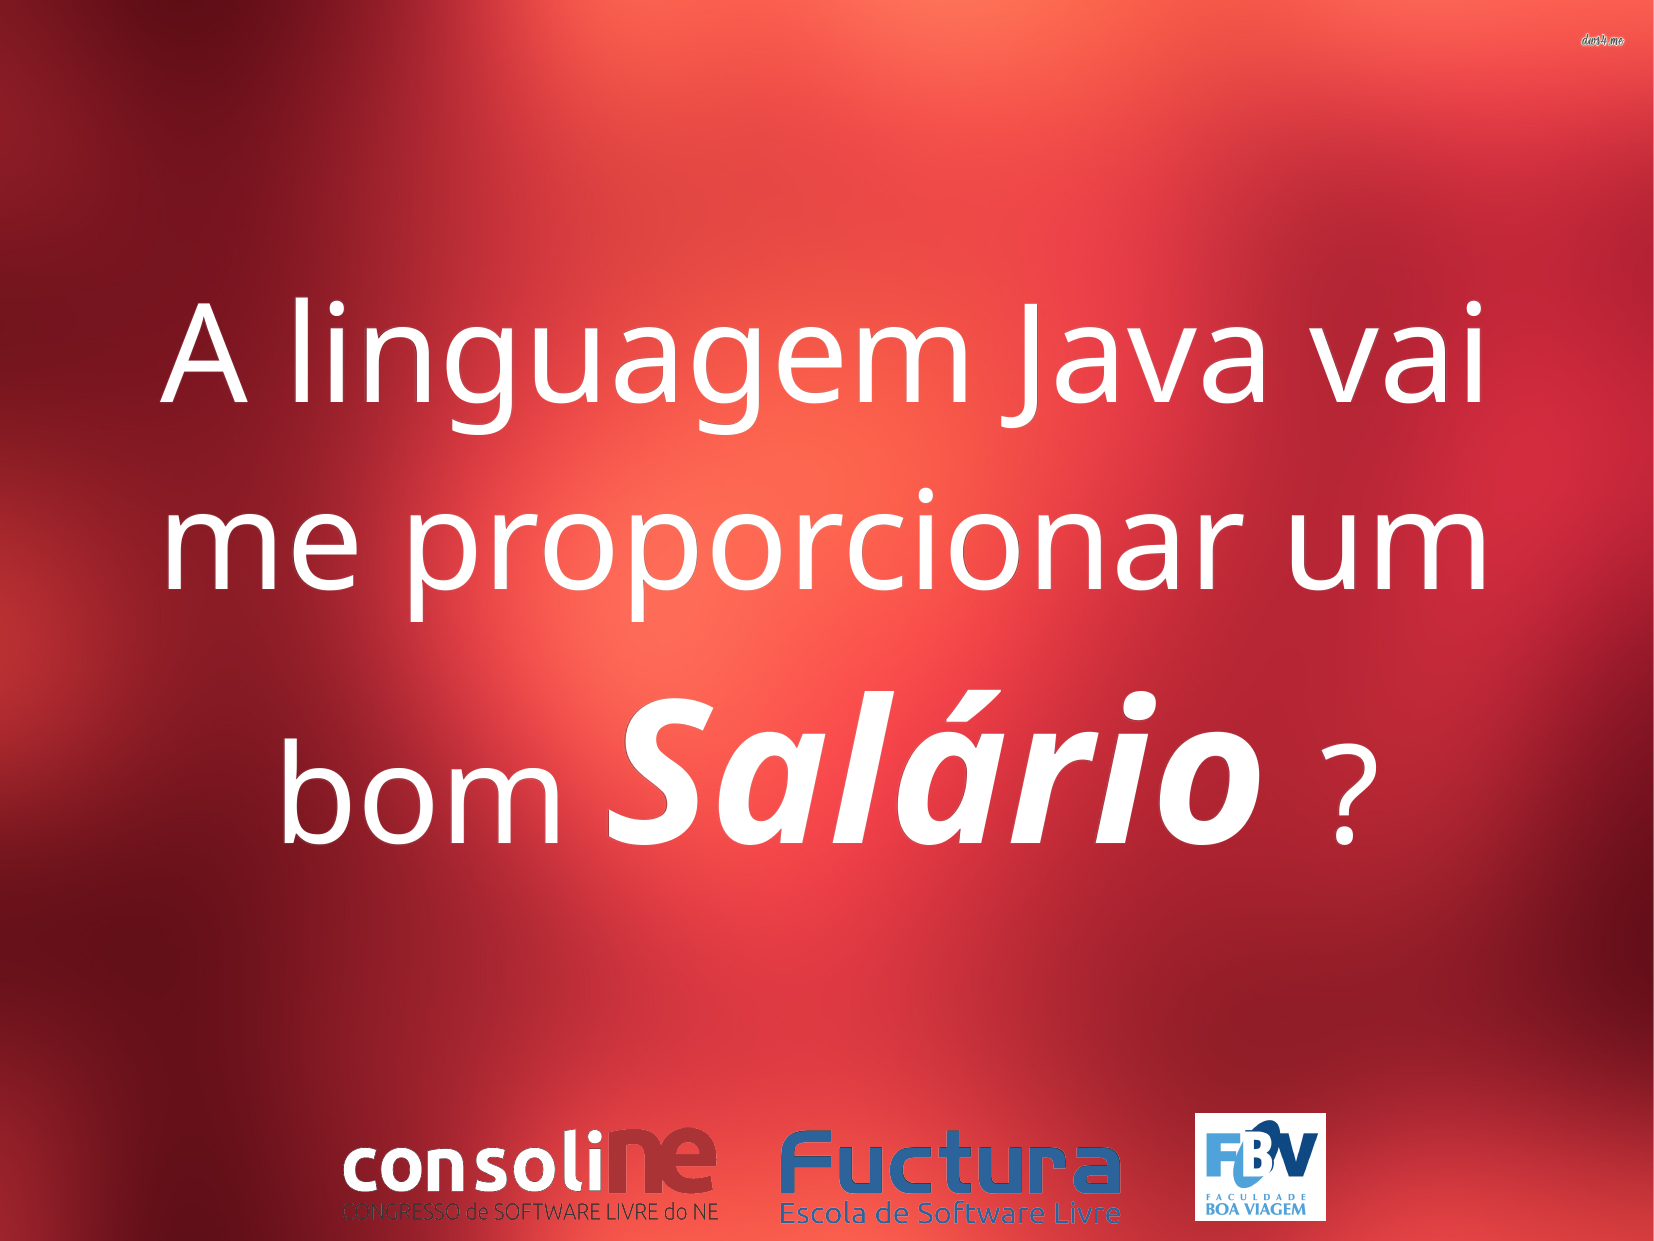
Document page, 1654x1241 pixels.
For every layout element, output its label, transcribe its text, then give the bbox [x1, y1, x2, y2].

picture [0, 0, 1654, 1241]
title A linguagem Java vai me proporcionar um bom Salário ? [82, 312, 1571, 846]
